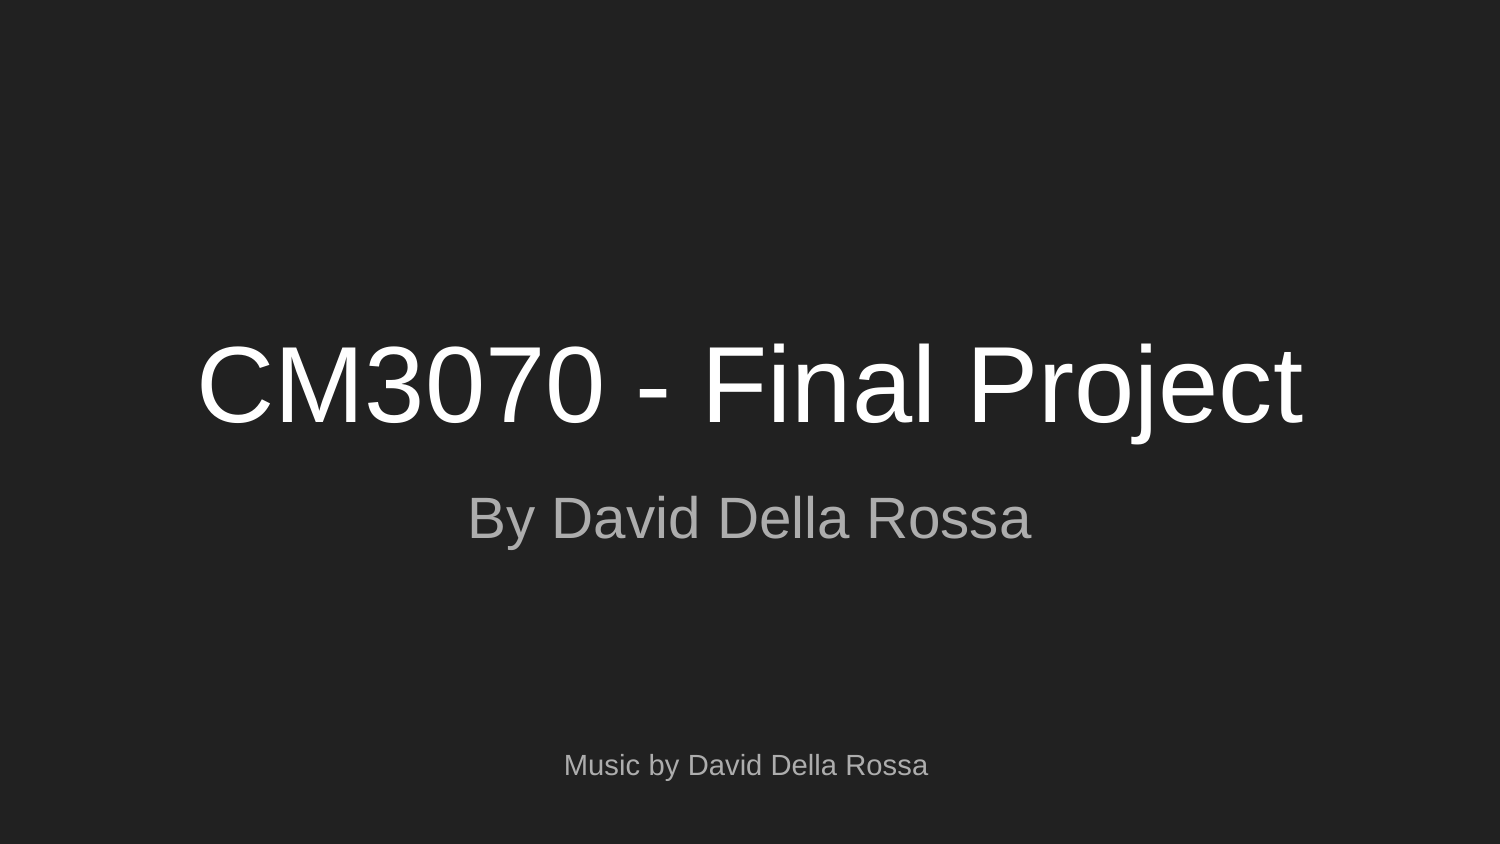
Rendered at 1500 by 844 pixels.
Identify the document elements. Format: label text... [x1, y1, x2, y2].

title CM3070 - Final Project [51, 122, 1449, 459]
subtitle By David Della Rossa [51, 464, 1449, 595]
text_box Music by David Della Rossa [163, 731, 1330, 797]
